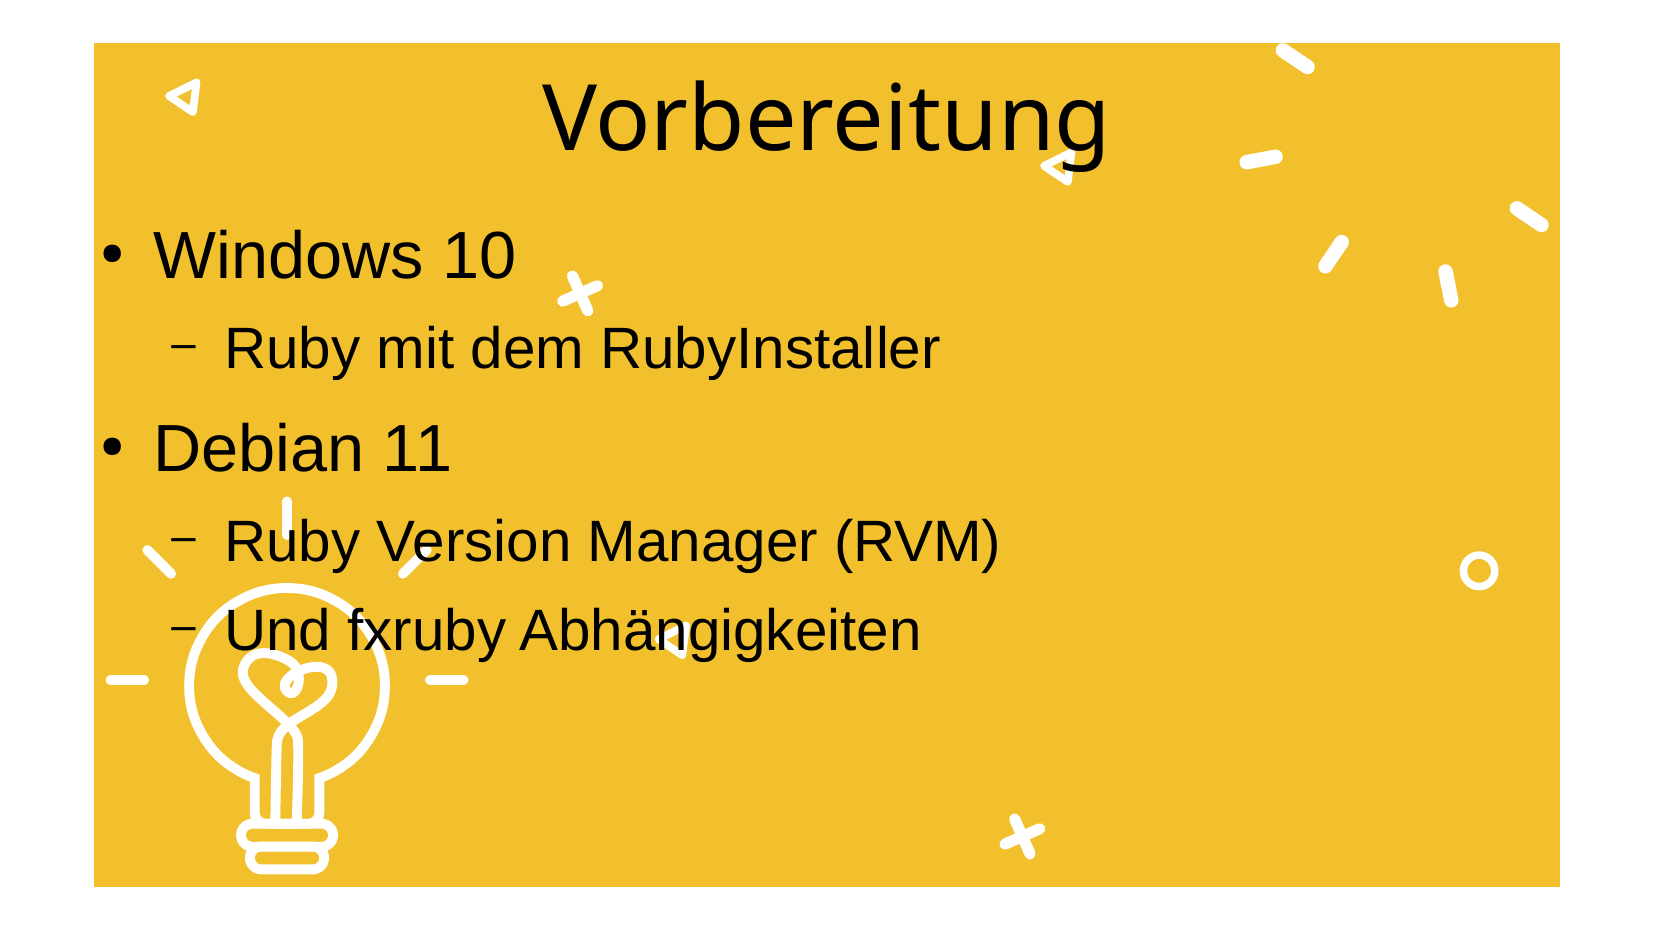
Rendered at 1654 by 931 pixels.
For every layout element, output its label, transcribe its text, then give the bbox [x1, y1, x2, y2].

list Windows 10 Ruby mit dem RubyInstaller Debian 11 Ruby Version Manager (RVM) Und fxruby Abhängigkeiten [82, 217, 1571, 758]
title Vorbereitung [82, 37, 1571, 193]
